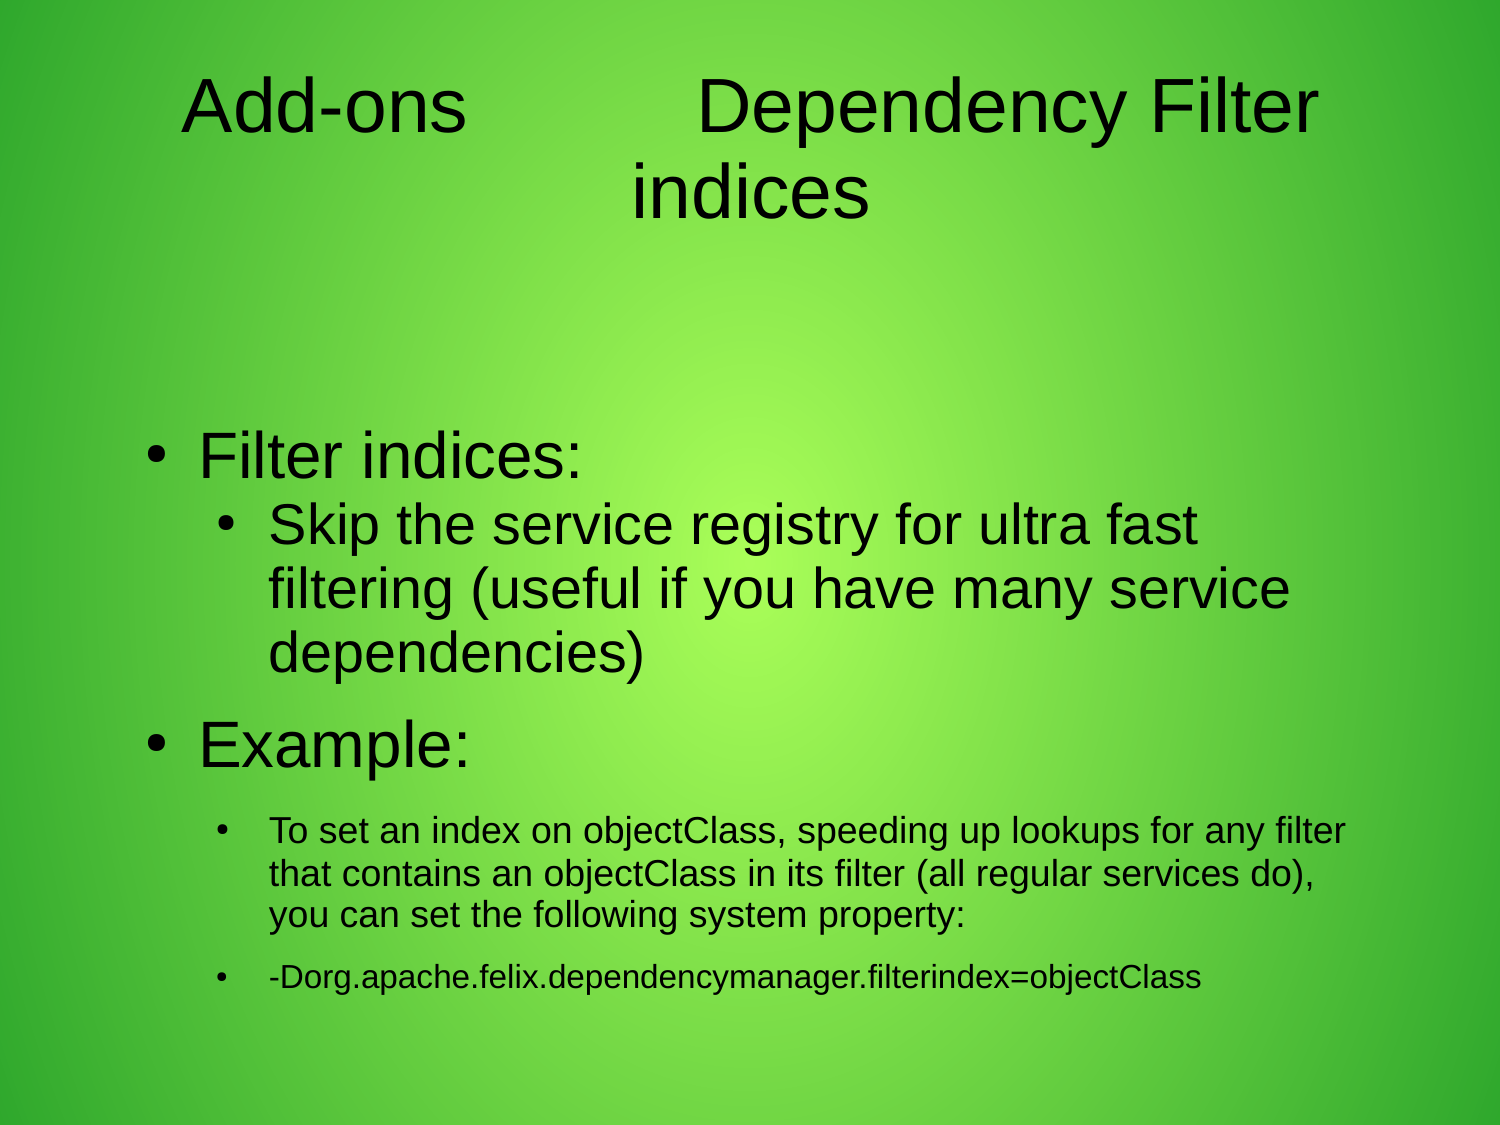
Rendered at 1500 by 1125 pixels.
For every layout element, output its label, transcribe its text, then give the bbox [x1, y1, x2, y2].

list Filter indices: Skip the service registry for ultra fast filtering (useful if you have many service dependencies) Example: To set an index on objectClass, speeding up lookups for any filter that contains an objectClass in its filter (all regular services do), you can set the following system property: -Dorg.apache.felix.dependencymanager.filterindex=objectClass [112, 324, 1388, 978]
title Add-ons Dependency Filter indices [72, 47, 1431, 251]
